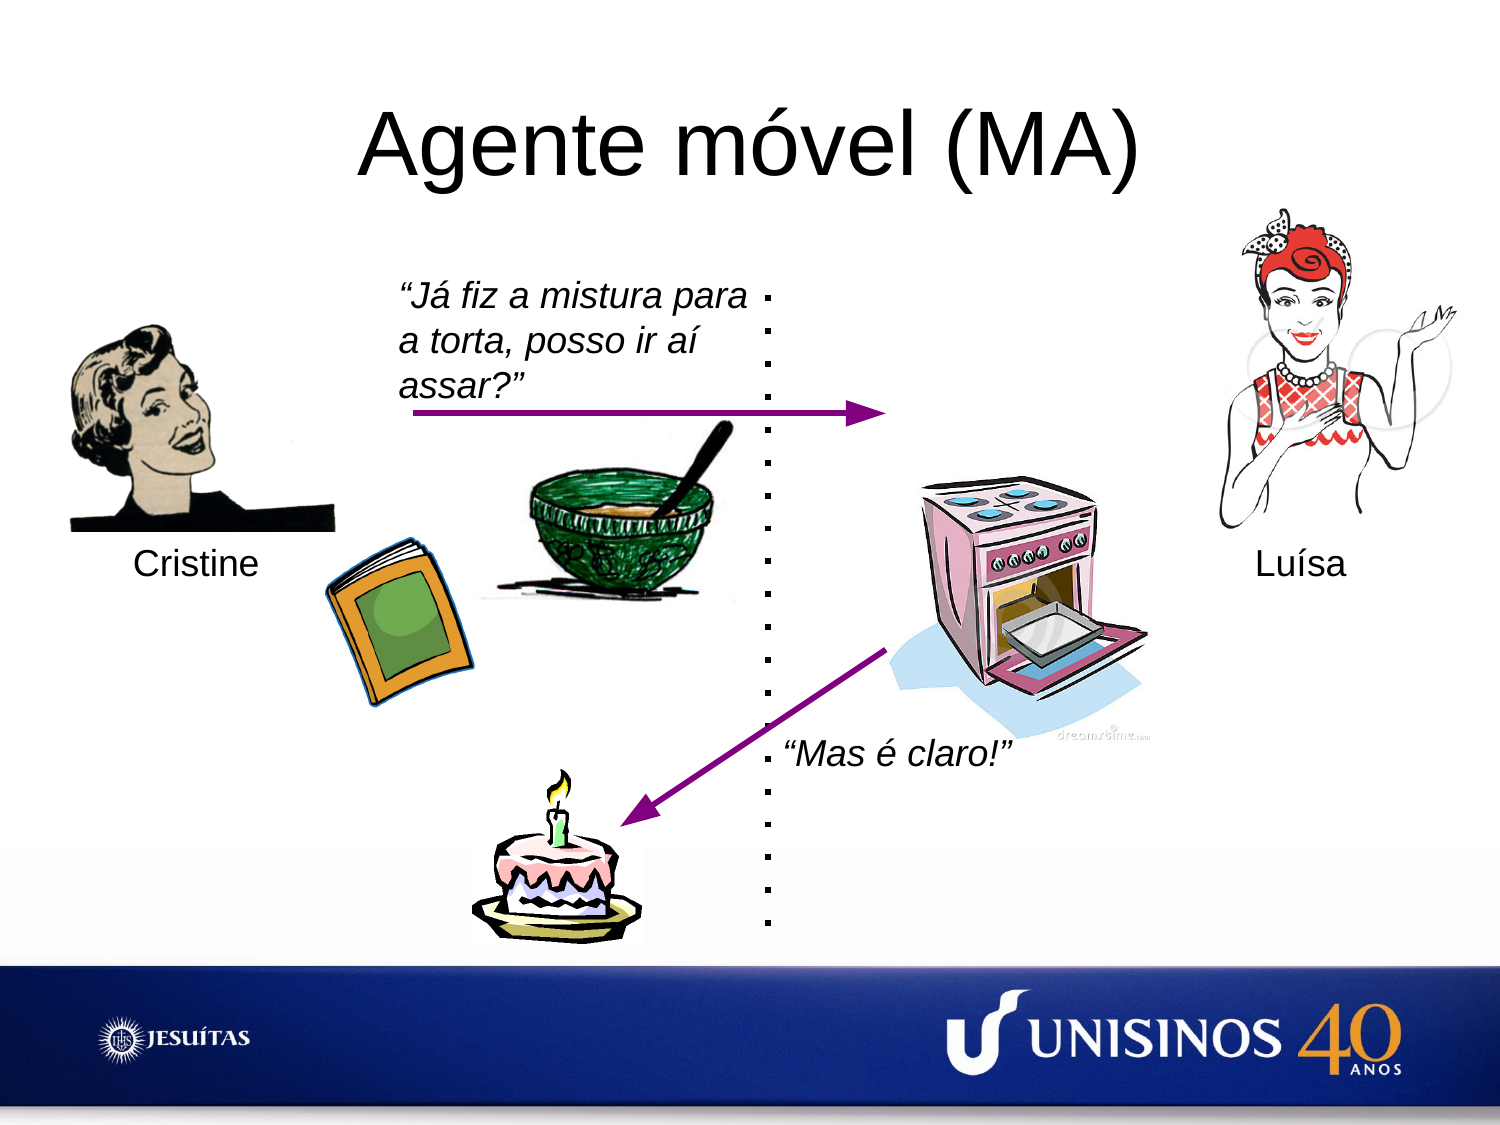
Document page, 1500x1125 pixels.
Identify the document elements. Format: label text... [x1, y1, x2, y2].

text_box “Mas é claro!” [767, 721, 1152, 782]
picture [885, 472, 1152, 721]
text_box “Já fiz a mistura para a torta, posso ir aí assar?” [383, 263, 768, 414]
text_box Cristine [118, 531, 275, 592]
picture [29, 309, 367, 532]
picture [324, 416, 739, 709]
title Agente móvel (MA) [75, 45, 1426, 233]
text_box Luísa [1240, 531, 1362, 592]
picture [0, 767, 1500, 1125]
picture [1211, 206, 1477, 532]
